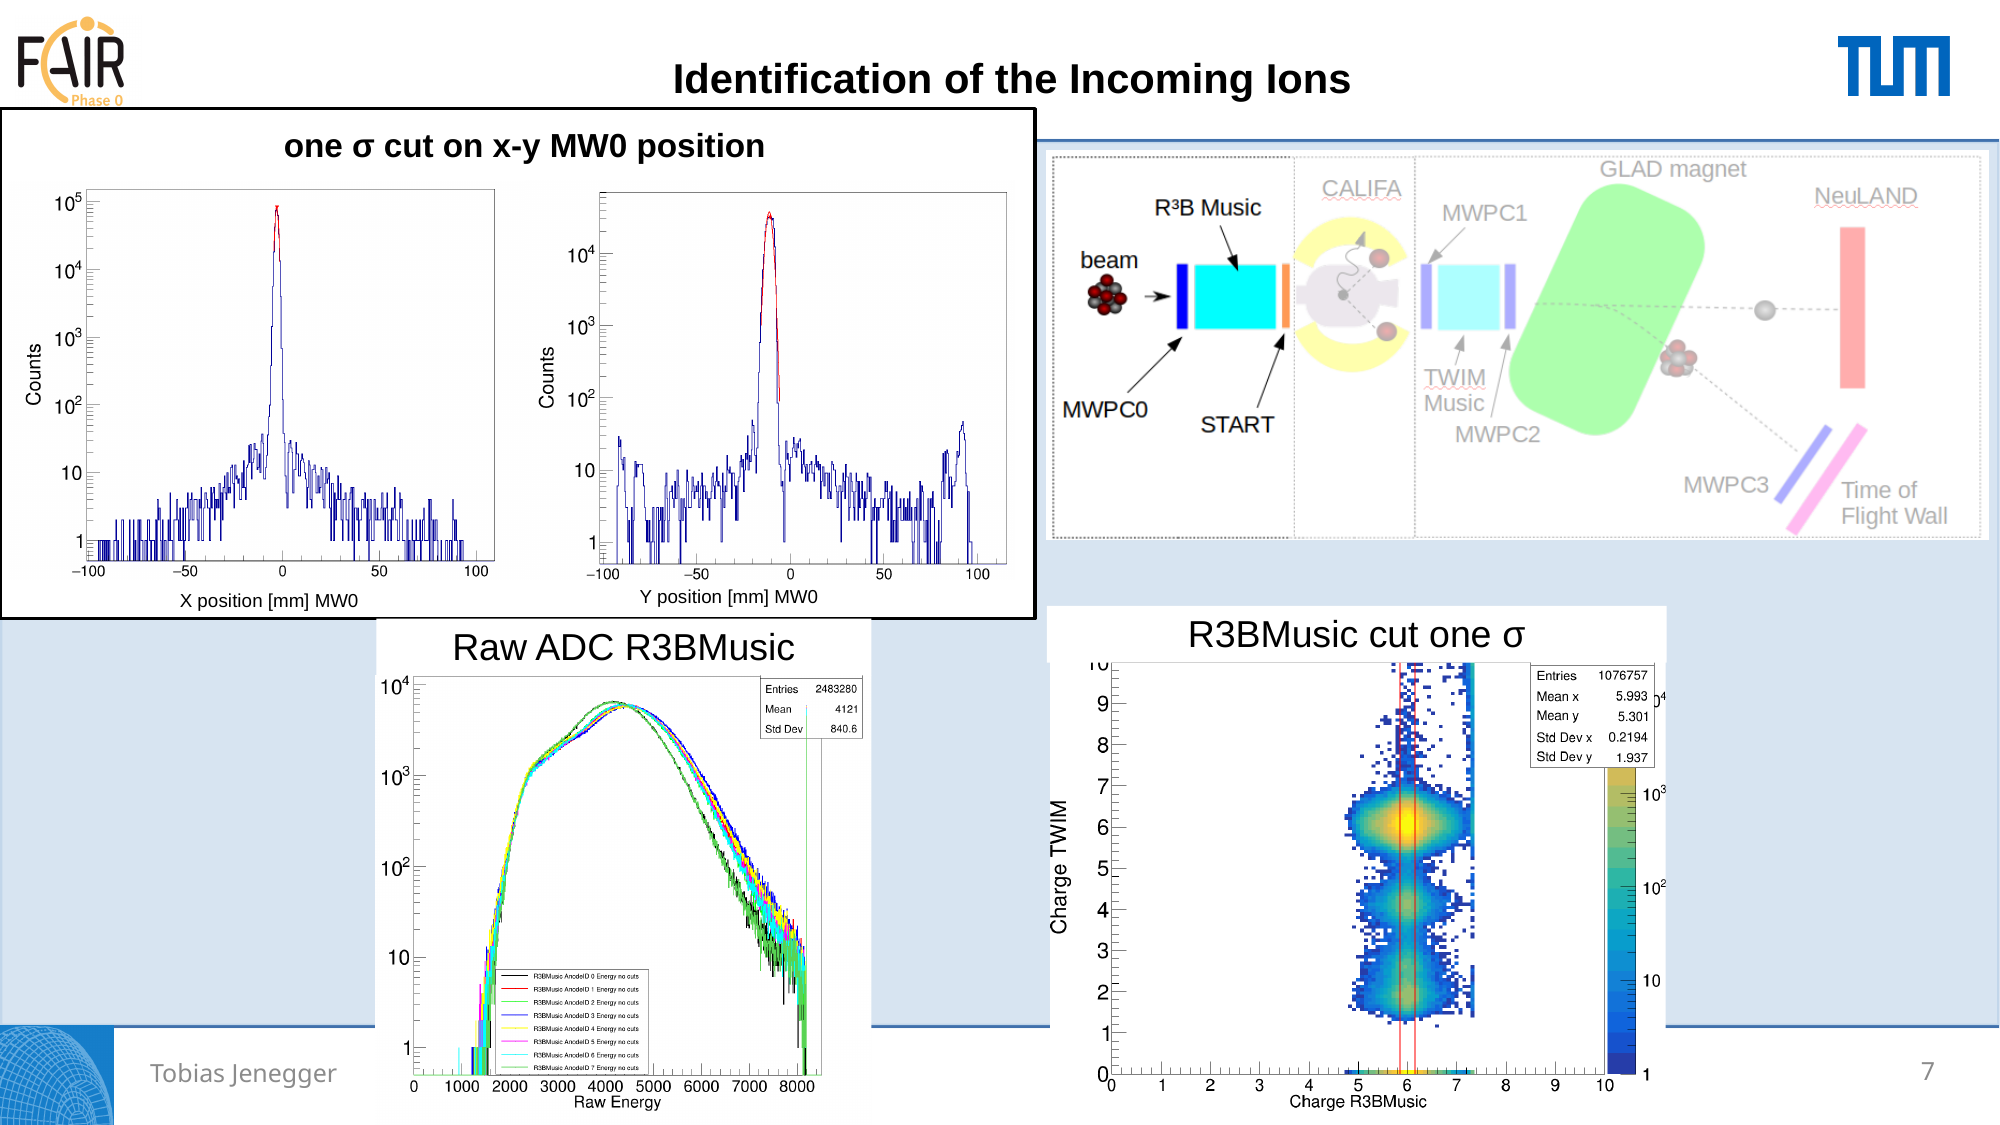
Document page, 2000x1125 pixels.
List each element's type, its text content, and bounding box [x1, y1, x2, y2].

picture [8, 179, 1015, 580]
picture [1838, 36, 1950, 96]
text_box [1290, 150, 1989, 540]
text_box one σ cut on x-y MW0 position [60, 120, 991, 172]
text_box Identification of the Incoming Ions [420, 48, 1606, 110]
picture [0, 1025, 114, 1125]
text_box X position [mm] MW0 [165, 582, 556, 619]
text_box Y position [mm] MW0 [624, 579, 1015, 616]
picture [1050, 663, 1666, 1125]
text_box Raw ADC R3BMusic [376, 618, 872, 676]
picture [375, 675, 872, 1125]
picture [1046, 150, 1290, 540]
text_box R3BMusic cut one σ [1046, 605, 1667, 663]
text_box [0, 108, 1036, 619]
picture [15, 15, 142, 108]
